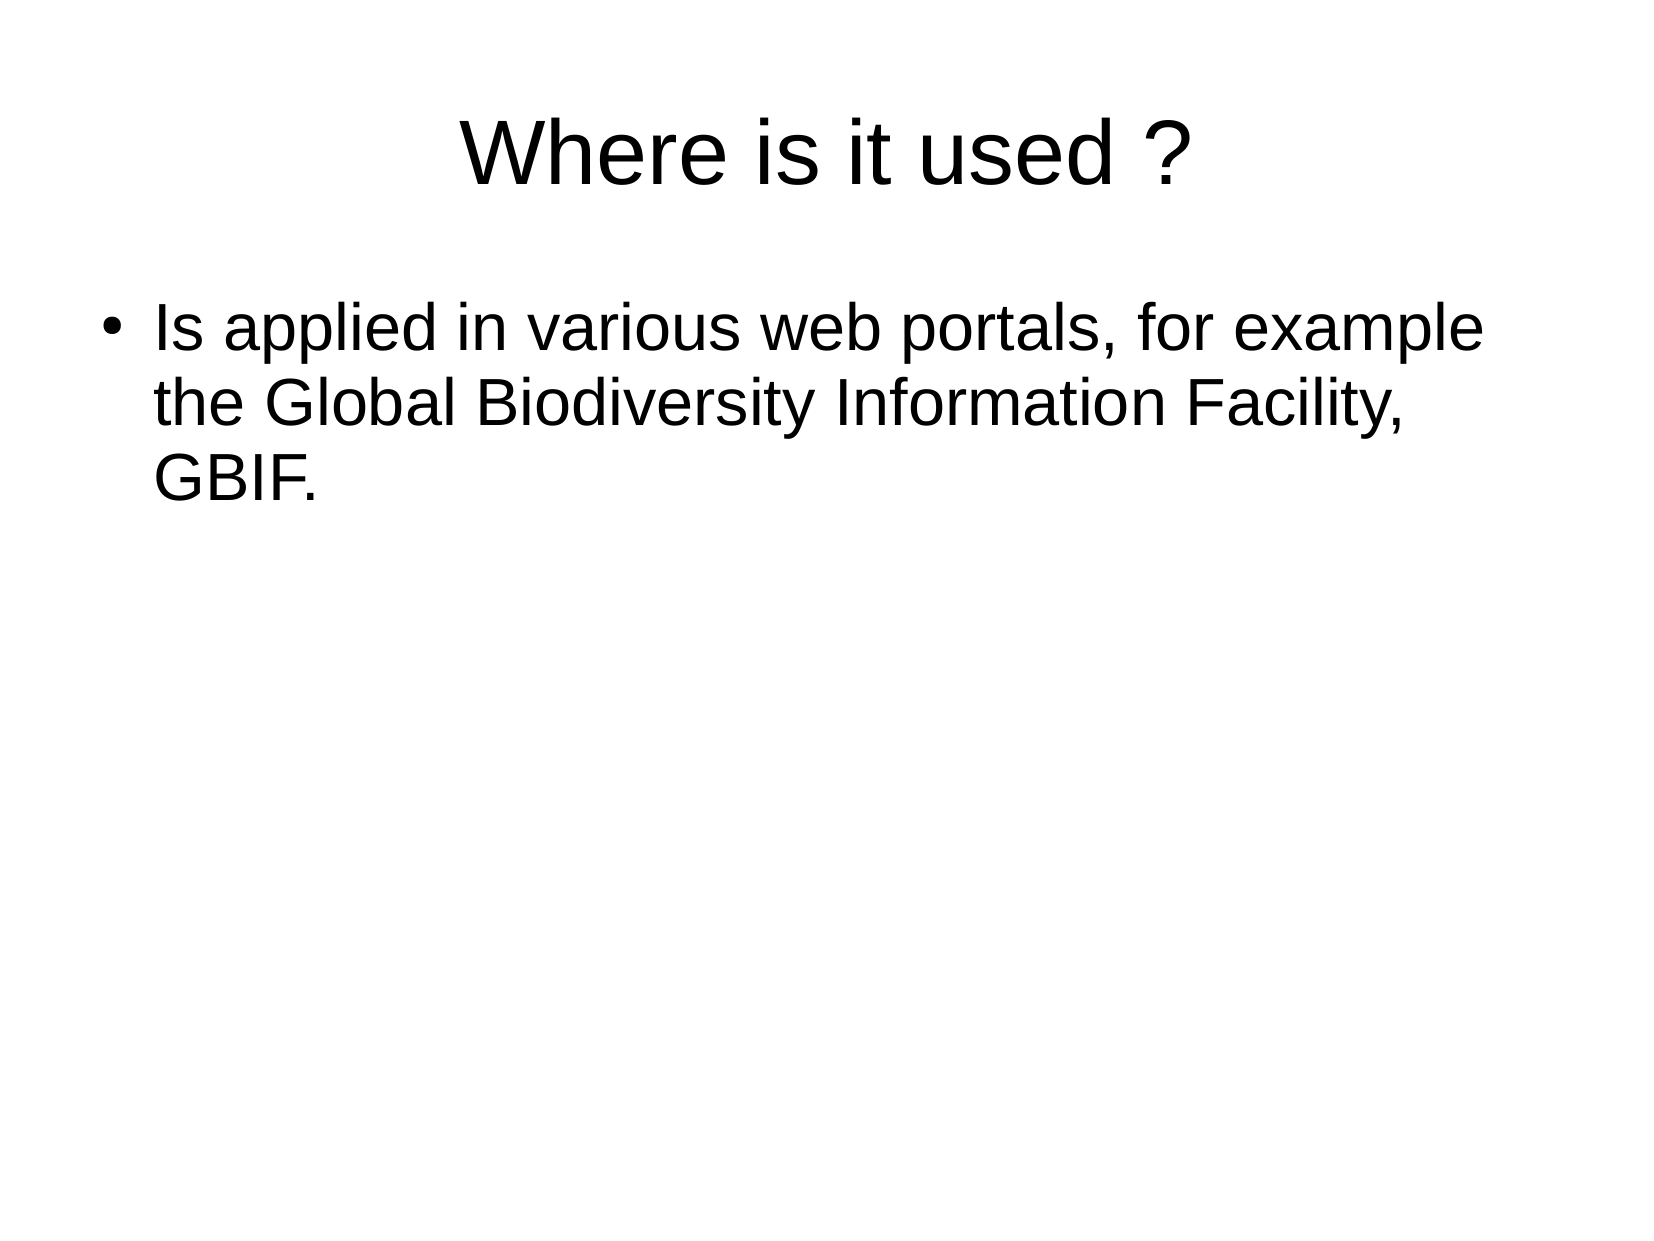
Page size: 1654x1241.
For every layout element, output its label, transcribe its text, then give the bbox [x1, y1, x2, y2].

list Is applied in various web portals, for example the Global Biodiversity Information Facility, GBIF. [82, 290, 1571, 1010]
title Where is it used ? [82, 49, 1571, 257]
